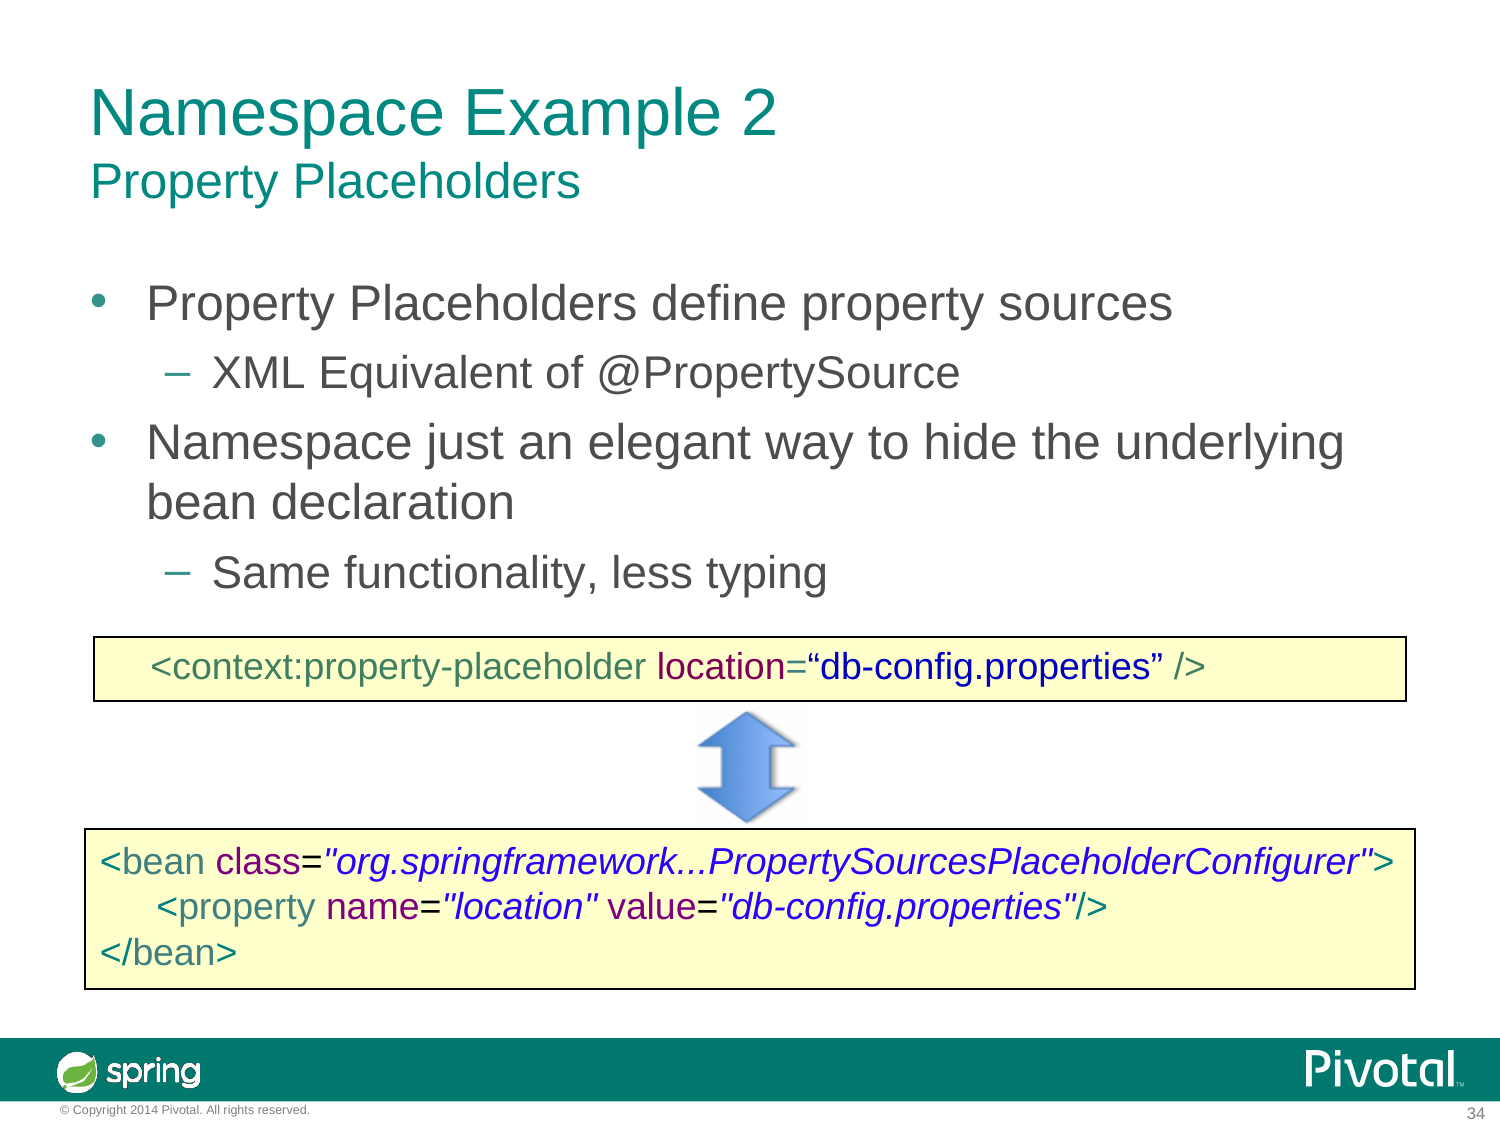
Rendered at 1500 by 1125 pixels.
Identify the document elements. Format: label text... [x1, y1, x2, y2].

picture [32, 1041, 210, 1103]
list Property Placeholders define property sources XML Equivalent of @PropertySource Namespace just an elegant way to hide the underlying bean declaration Same functionality, less typing [75, 262, 1426, 1005]
title Namespace Example 2 Property Placeholders [75, 61, 1426, 217]
picture [1306, 1050, 1464, 1087]
